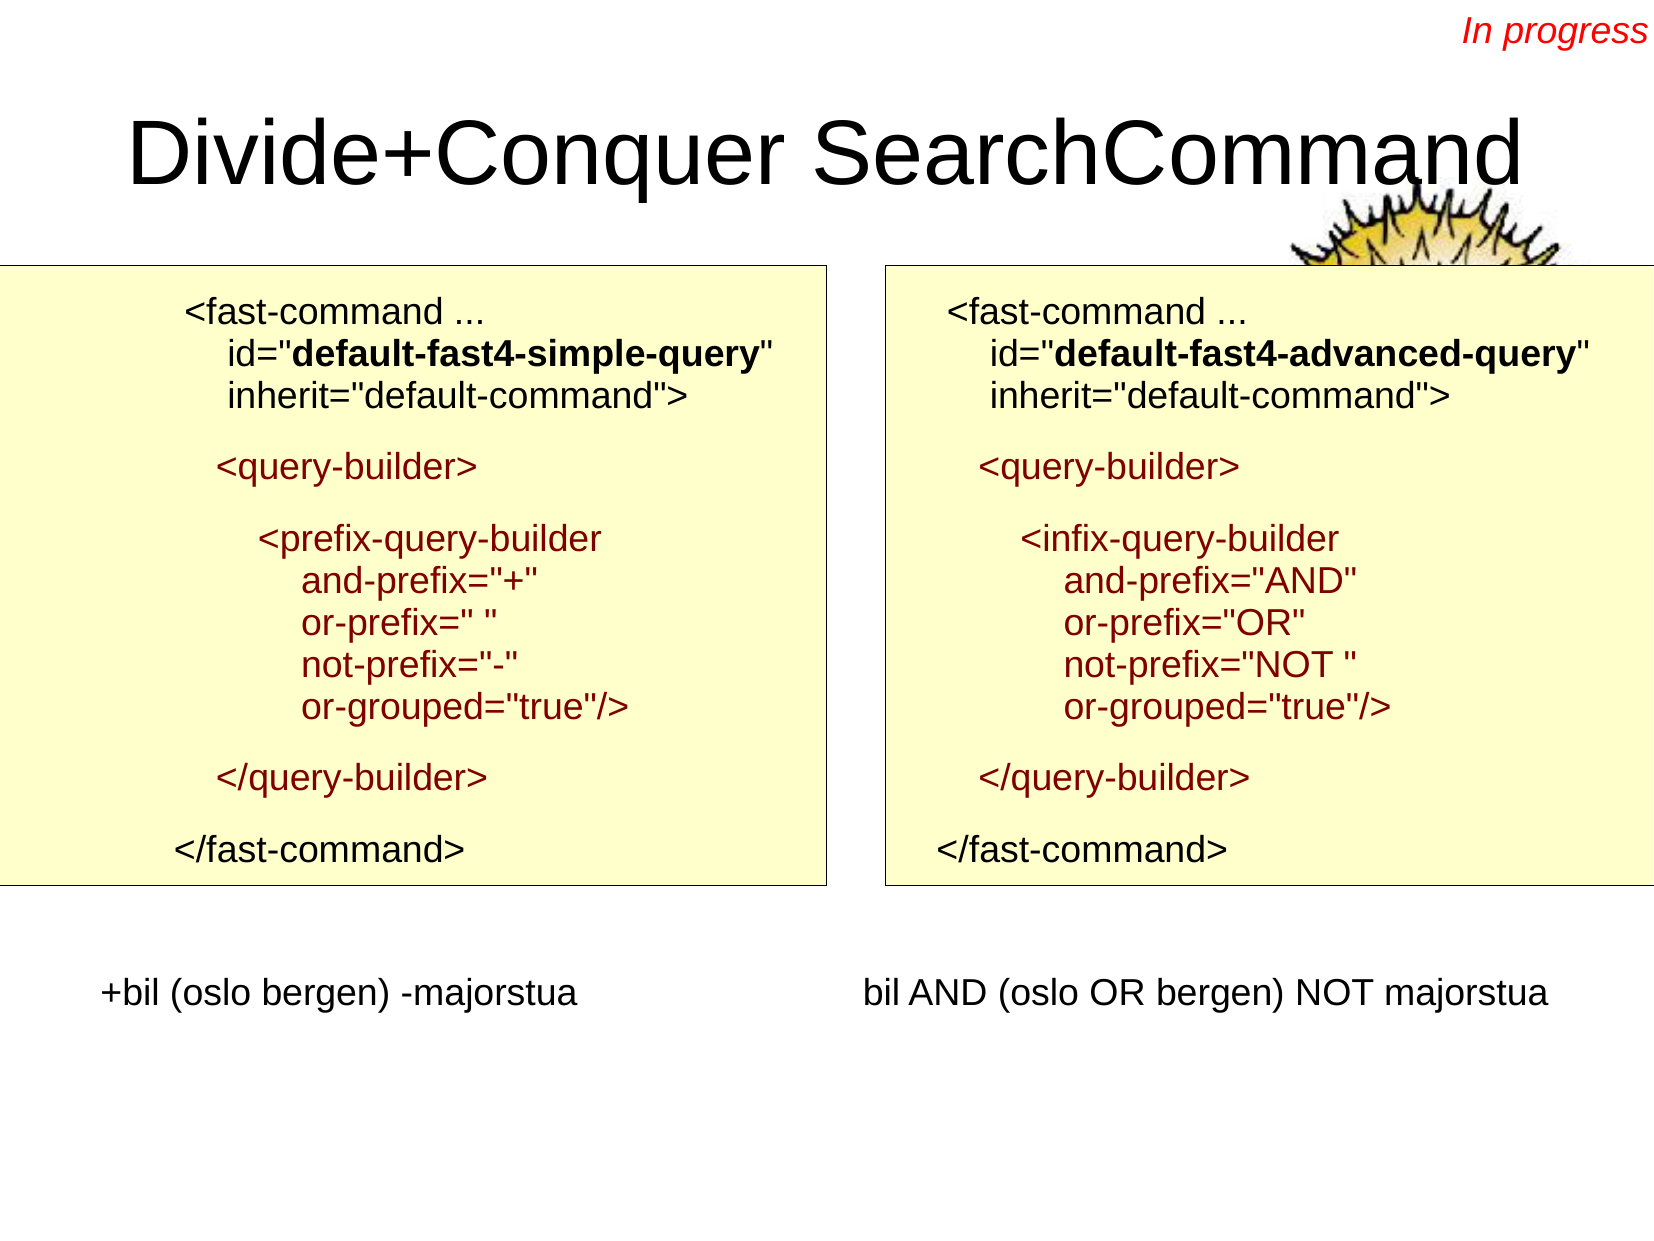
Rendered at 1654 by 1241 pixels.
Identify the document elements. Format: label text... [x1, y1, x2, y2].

text_box [885, 265, 1654, 886]
list <fast-command ... id="default-fast4-simple-query" inherit="default-command"> <query-builder> <prefix-query-builder and-prefix="+" or-prefix=" " not-prefix="-" or-grouped="true"/> </query-builder> </fast-command> +bil (oslo bergen) -majorstua [82, 290, 809, 1109]
text_box In progress [1446, 2, 1654, 60]
list <fast-command ... id="default-fast4-advanced-query" inherit="default-command"> <query-builder> <infix-query-builder and-prefix="AND" or-prefix="OR" not-prefix="NOT " or-grouped="true"/> </query-builder> </fast-command> bil AND (oslo OR bergen) NOT majorstua [845, 290, 1625, 1094]
title Divide+Conquer SearchCommand [82, 49, 1571, 257]
picture [1240, 177, 1653, 265]
text_box [0, 265, 827, 886]
